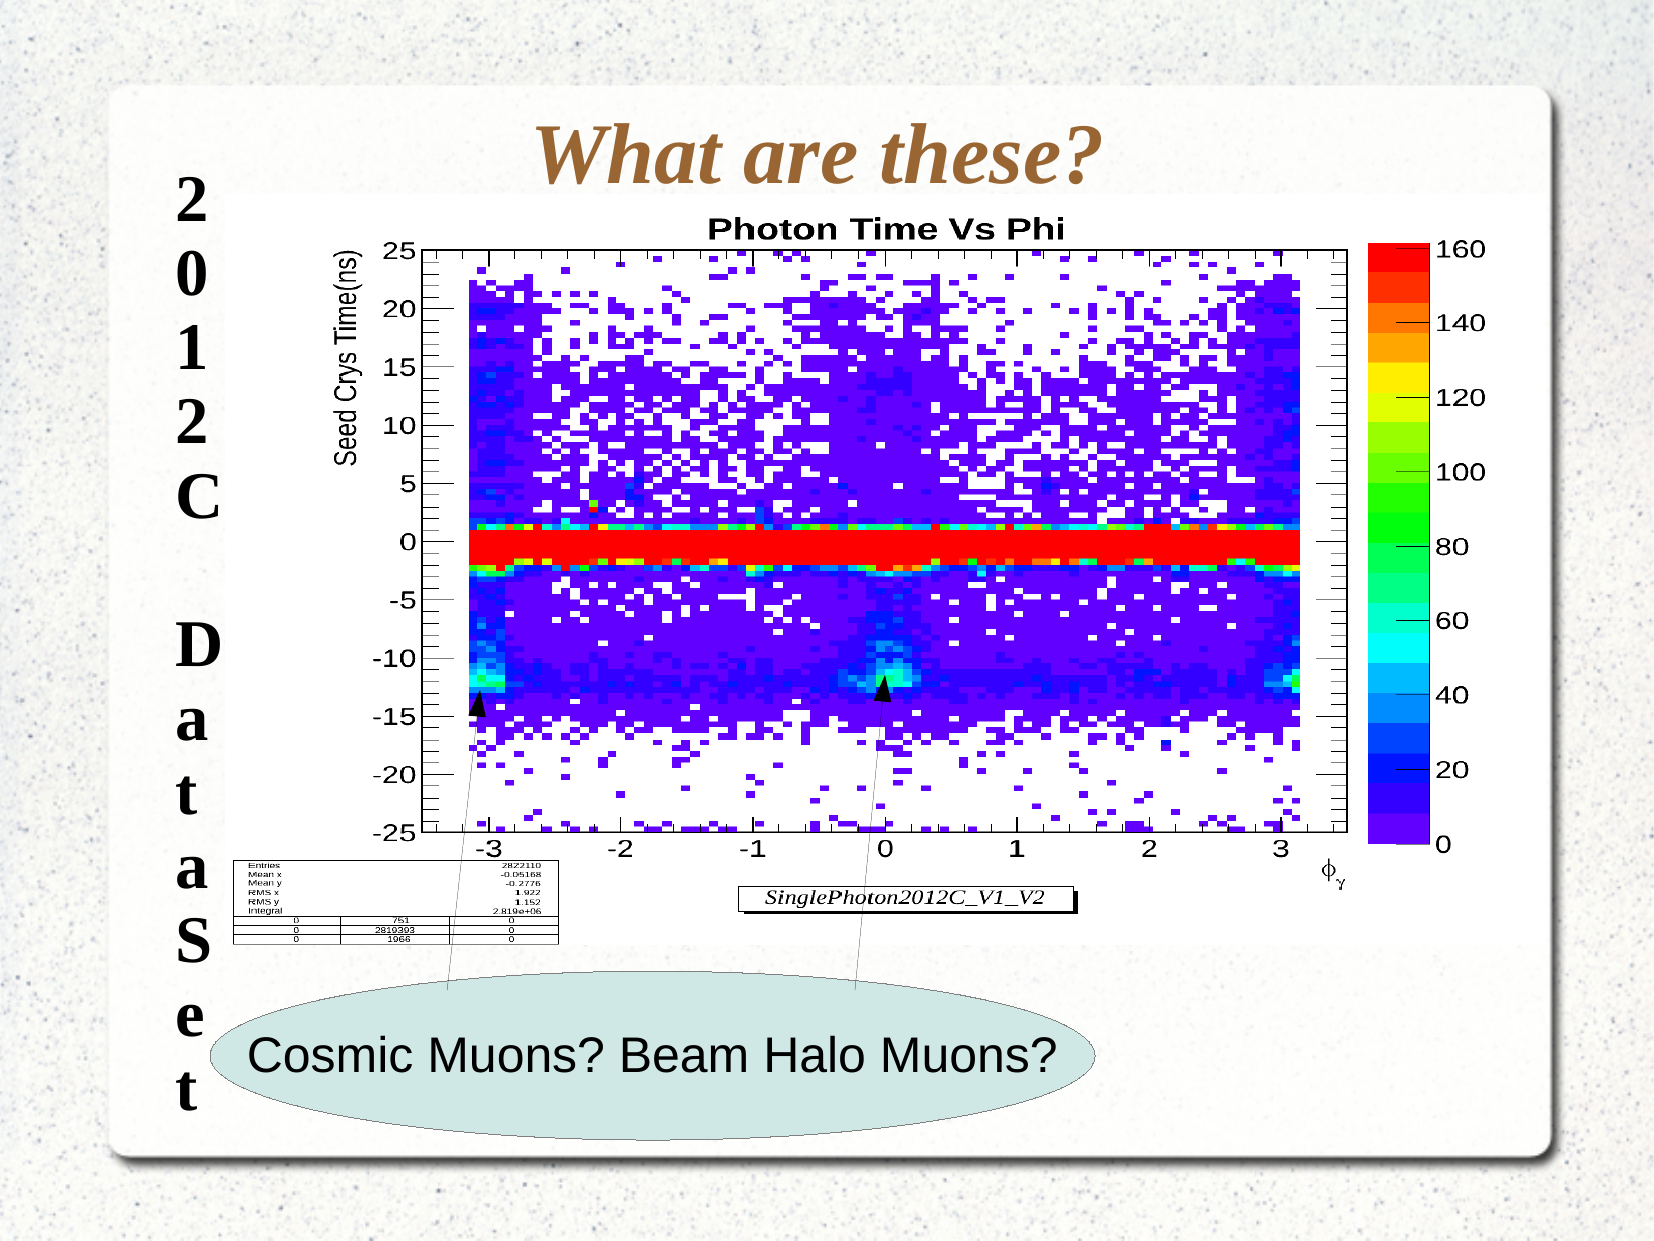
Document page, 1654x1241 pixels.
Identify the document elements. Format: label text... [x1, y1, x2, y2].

title What are these? [360, 105, 1276, 194]
list 2012C DataSet [105, 162, 196, 1126]
picture [0, 0, 1654, 1241]
text_box Cosmic Muons? Beam Halo Muons? [210, 971, 1096, 1141]
